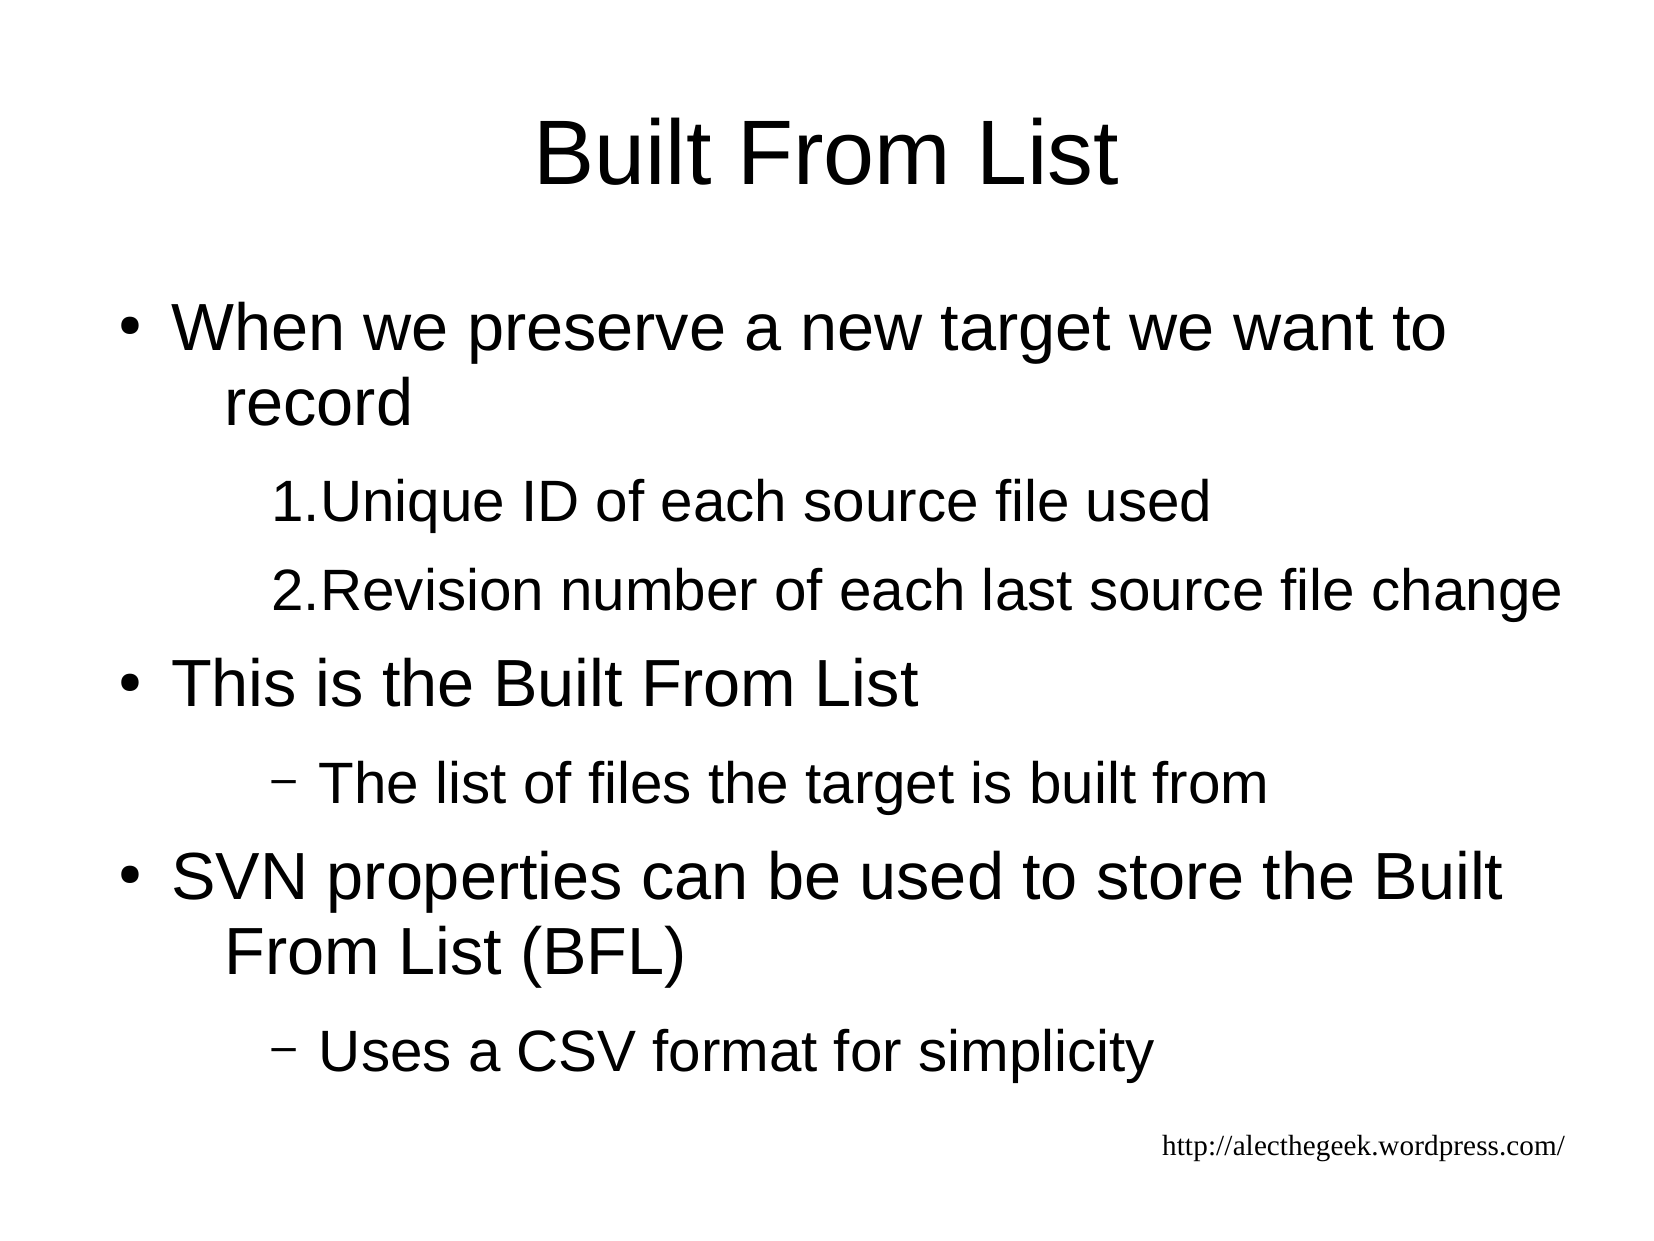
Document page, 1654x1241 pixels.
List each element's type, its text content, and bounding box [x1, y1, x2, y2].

title Built From List [82, 49, 1571, 257]
list When we preserve a new target we want to record Unique ID of each source file used Revision number of each last source file change This is the Built From List The list of files the target is built from SVN properties can be used to store the Built From List (BFL) Uses a CSV format for simplicity [82, 290, 1571, 1109]
